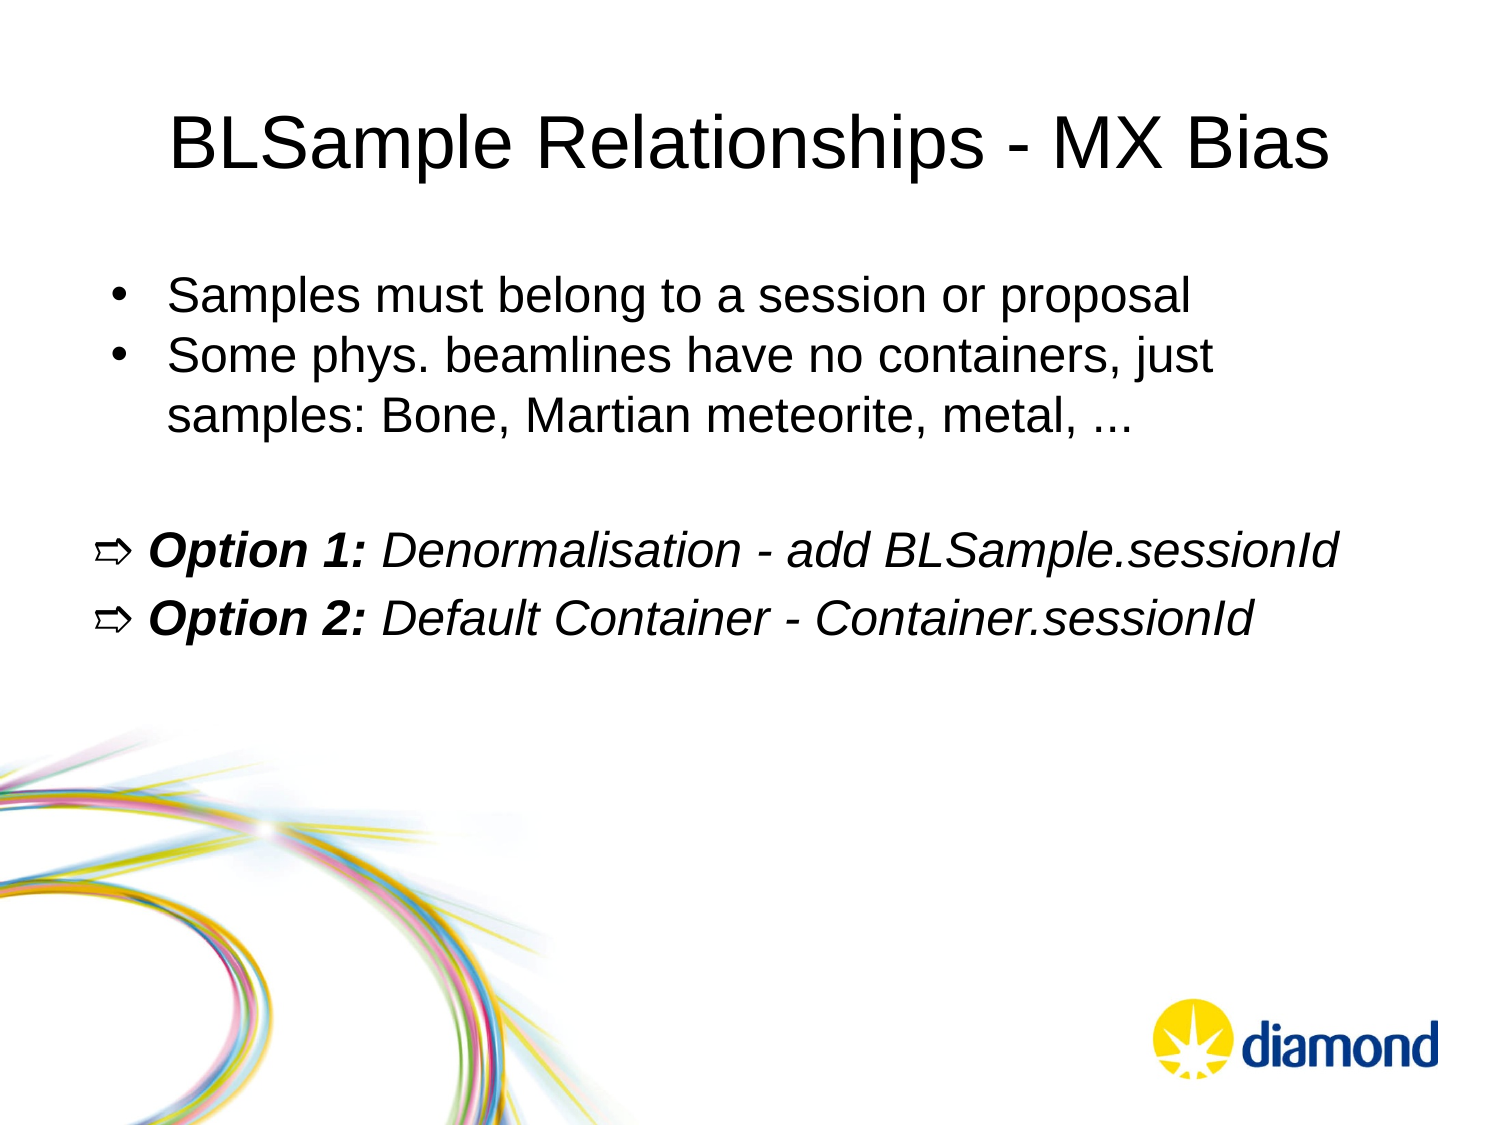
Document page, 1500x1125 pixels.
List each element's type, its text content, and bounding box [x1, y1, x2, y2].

title BLSample Relationships - MX Bias [75, 45, 1425, 233]
list Samples must belong to a session or proposal Some phys. beamlines have no containers, just samples: Bone, Martian meteorite, metal, ... ➱ Option 1: Denormalisation - add BLSample.sessionId ➱ Option 2: Default Container - Container.sessionId [76, 255, 1427, 998]
picture [0, 587, 1438, 1125]
